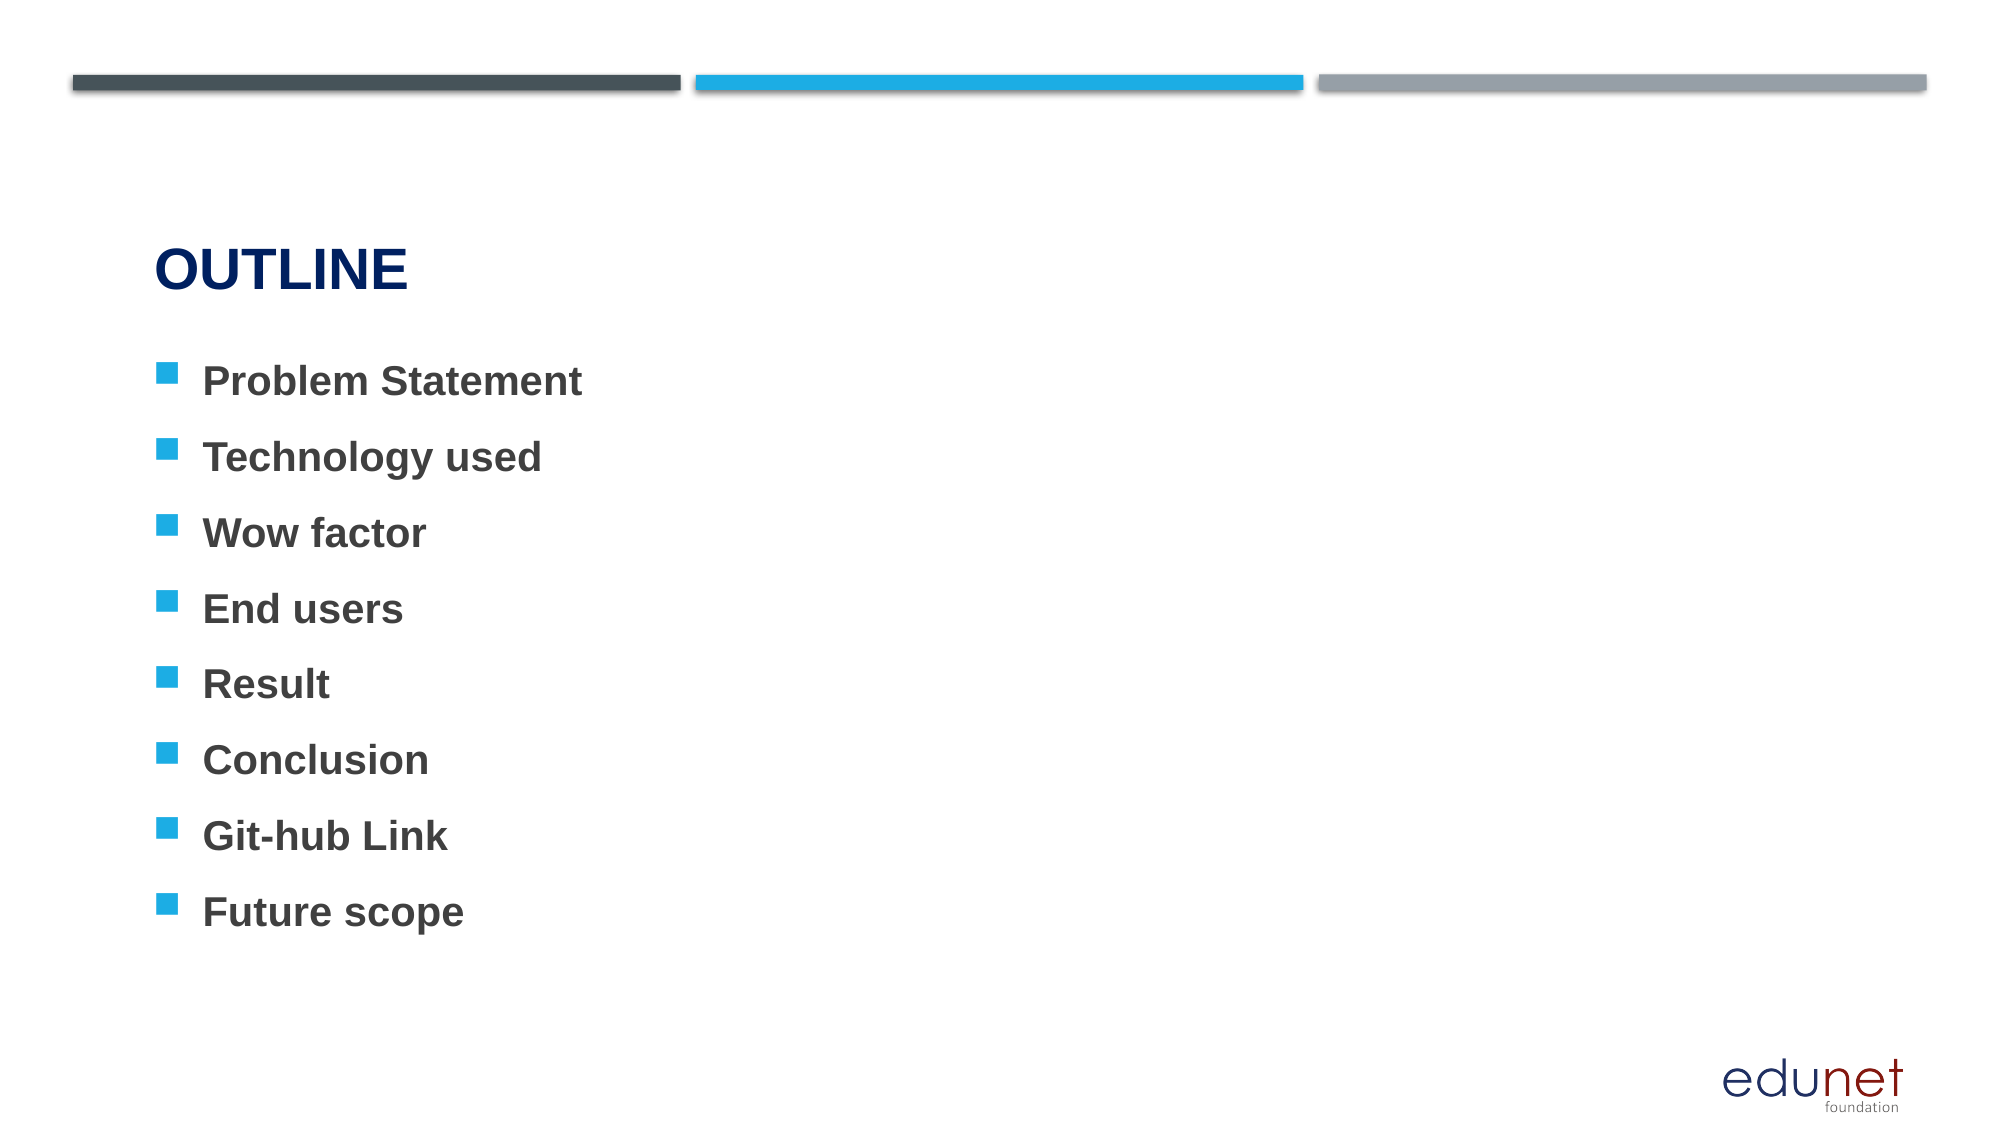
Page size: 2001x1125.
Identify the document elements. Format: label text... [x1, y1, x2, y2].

list Problem Statement Technology used Wow factor End users Result Conclusion Git-hub Link Future scope [137, 265, 1945, 1125]
title OUTLINE [139, 91, 1865, 265]
